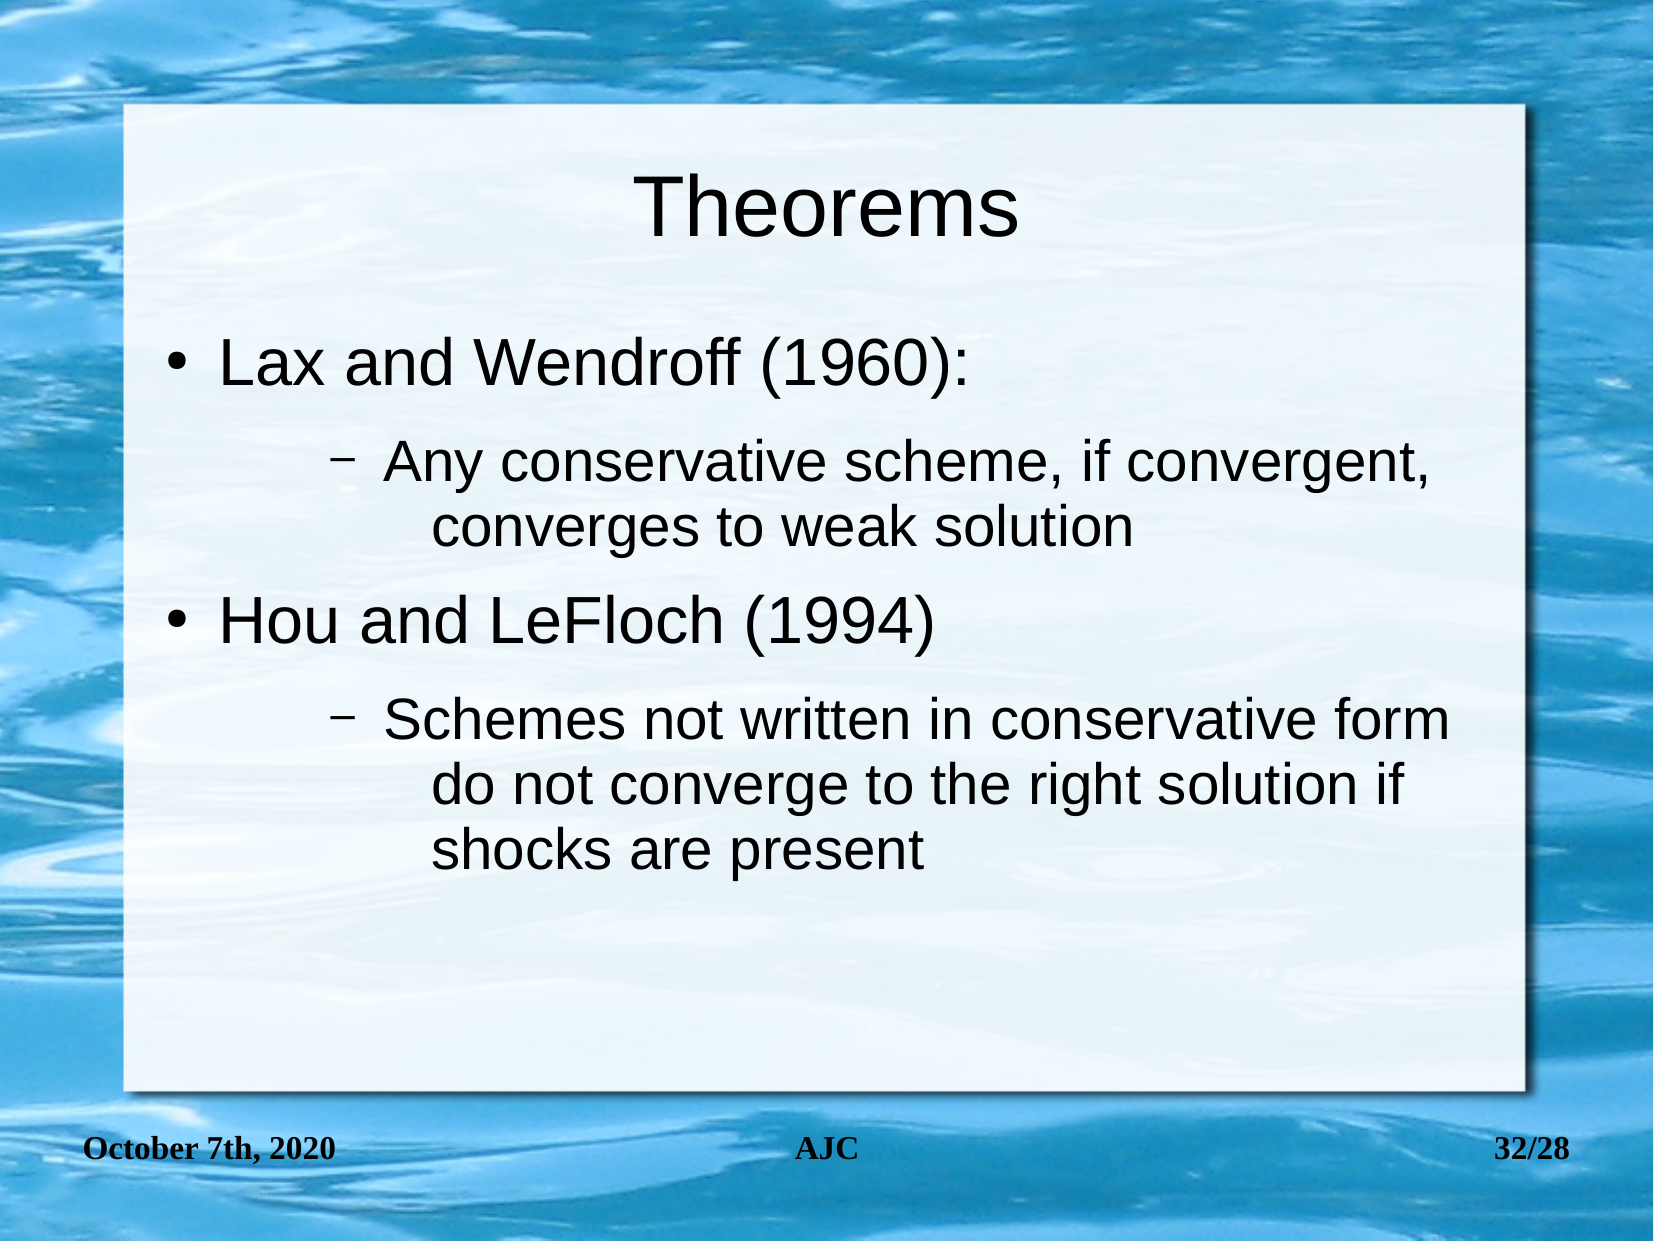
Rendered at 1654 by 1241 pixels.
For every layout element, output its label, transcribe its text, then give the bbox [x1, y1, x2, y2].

list Lax and Wendroff (1960): Any conservative scheme, if convergent, converges to weak solution Hou and LeFloch (1994) Schemes not written in conservative form do not converge to the right solution if shocks are present [147, 324, 1506, 1064]
title Theorems [147, 118, 1506, 296]
picture [0, 0, 1654, 1241]
